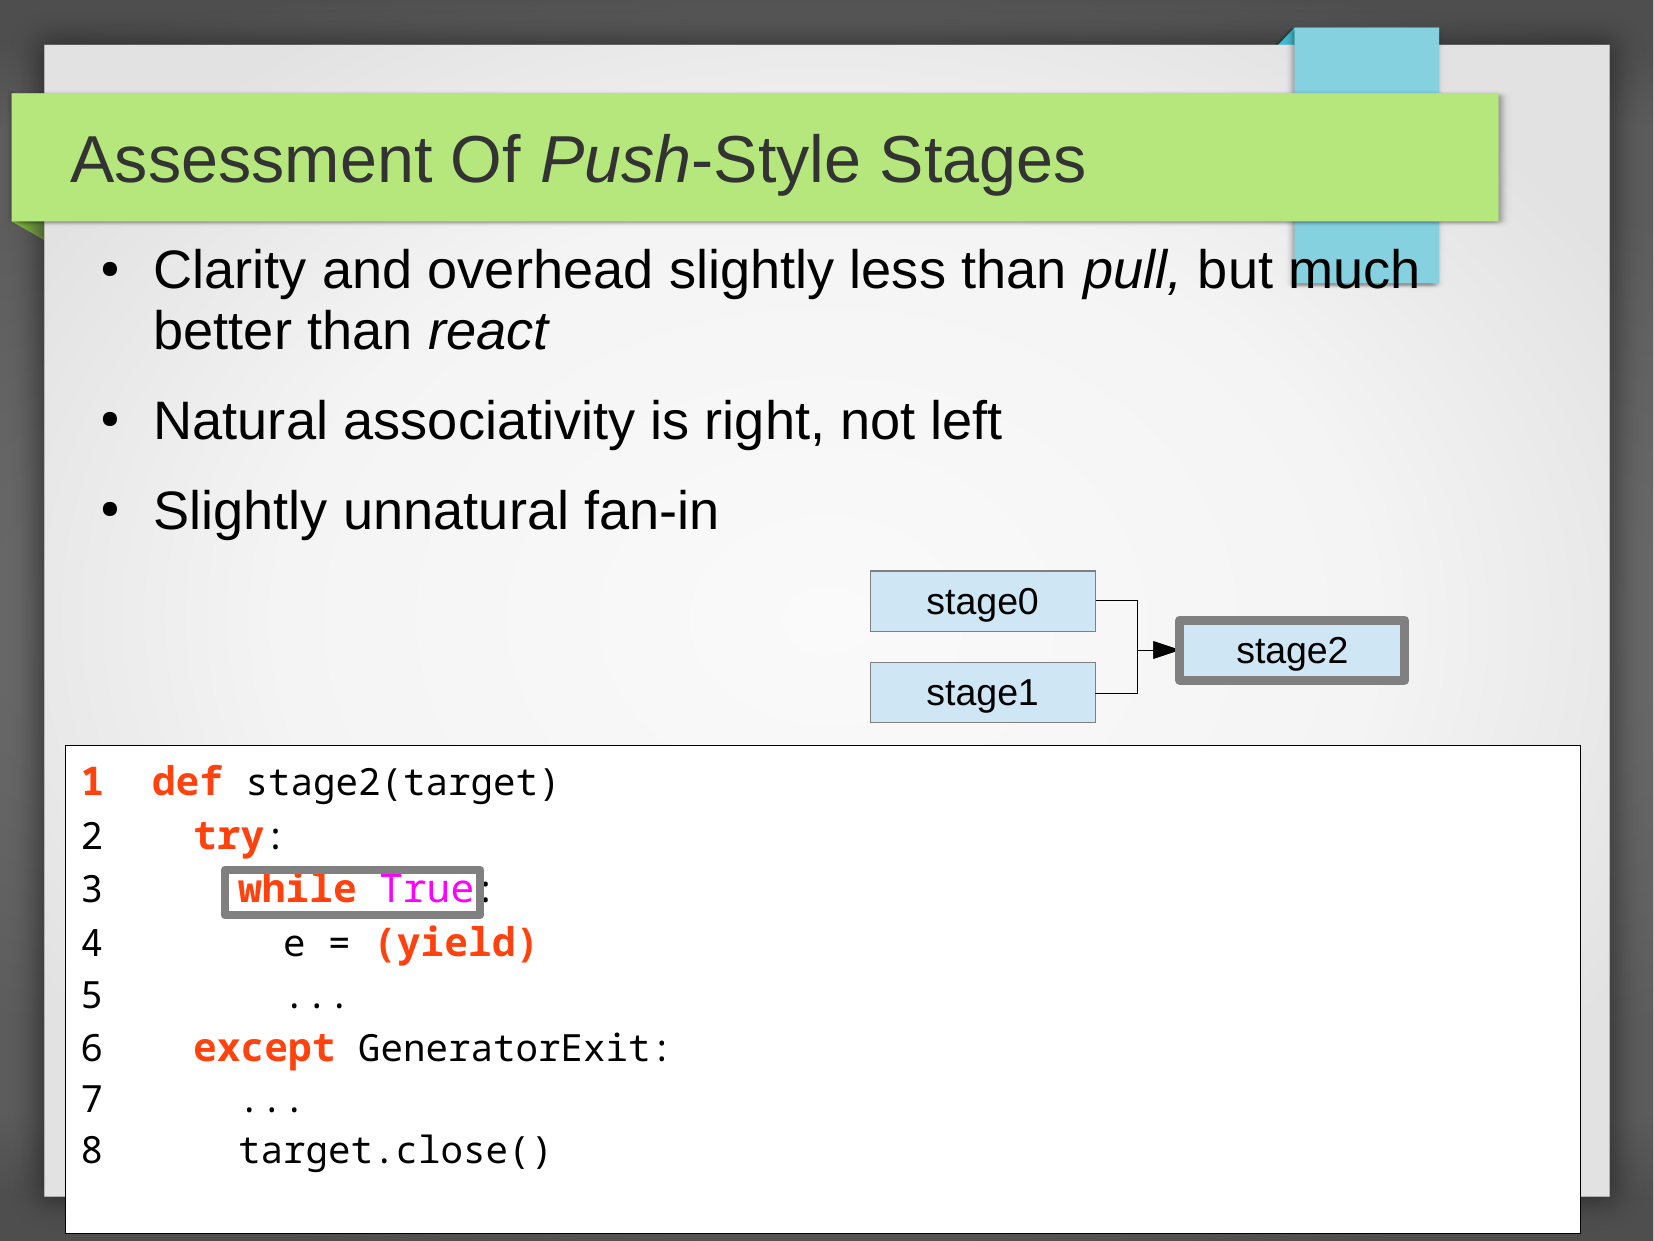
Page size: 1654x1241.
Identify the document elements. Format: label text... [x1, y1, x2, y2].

text_box stage1 [870, 662, 1096, 723]
picture [0, 0, 1654, 1241]
text_box stage0 [870, 571, 1096, 632]
text_box [1179, 620, 1405, 681]
text_box [225, 870, 481, 916]
title Assessment Of Push-Style Stages [70, 106, 1229, 213]
list Clarity and overhead slightly less than pull, but much better than react Natural associativity is right, not left Slightly unnatural fan-in [82, 240, 1538, 745]
text_box 1 def stage2(target) 2 try: 3 while True: 4 e = (yield) 5 ... 6 except GeneratorExit: 7 ... 8 target.close() [65, 745, 1581, 1110]
